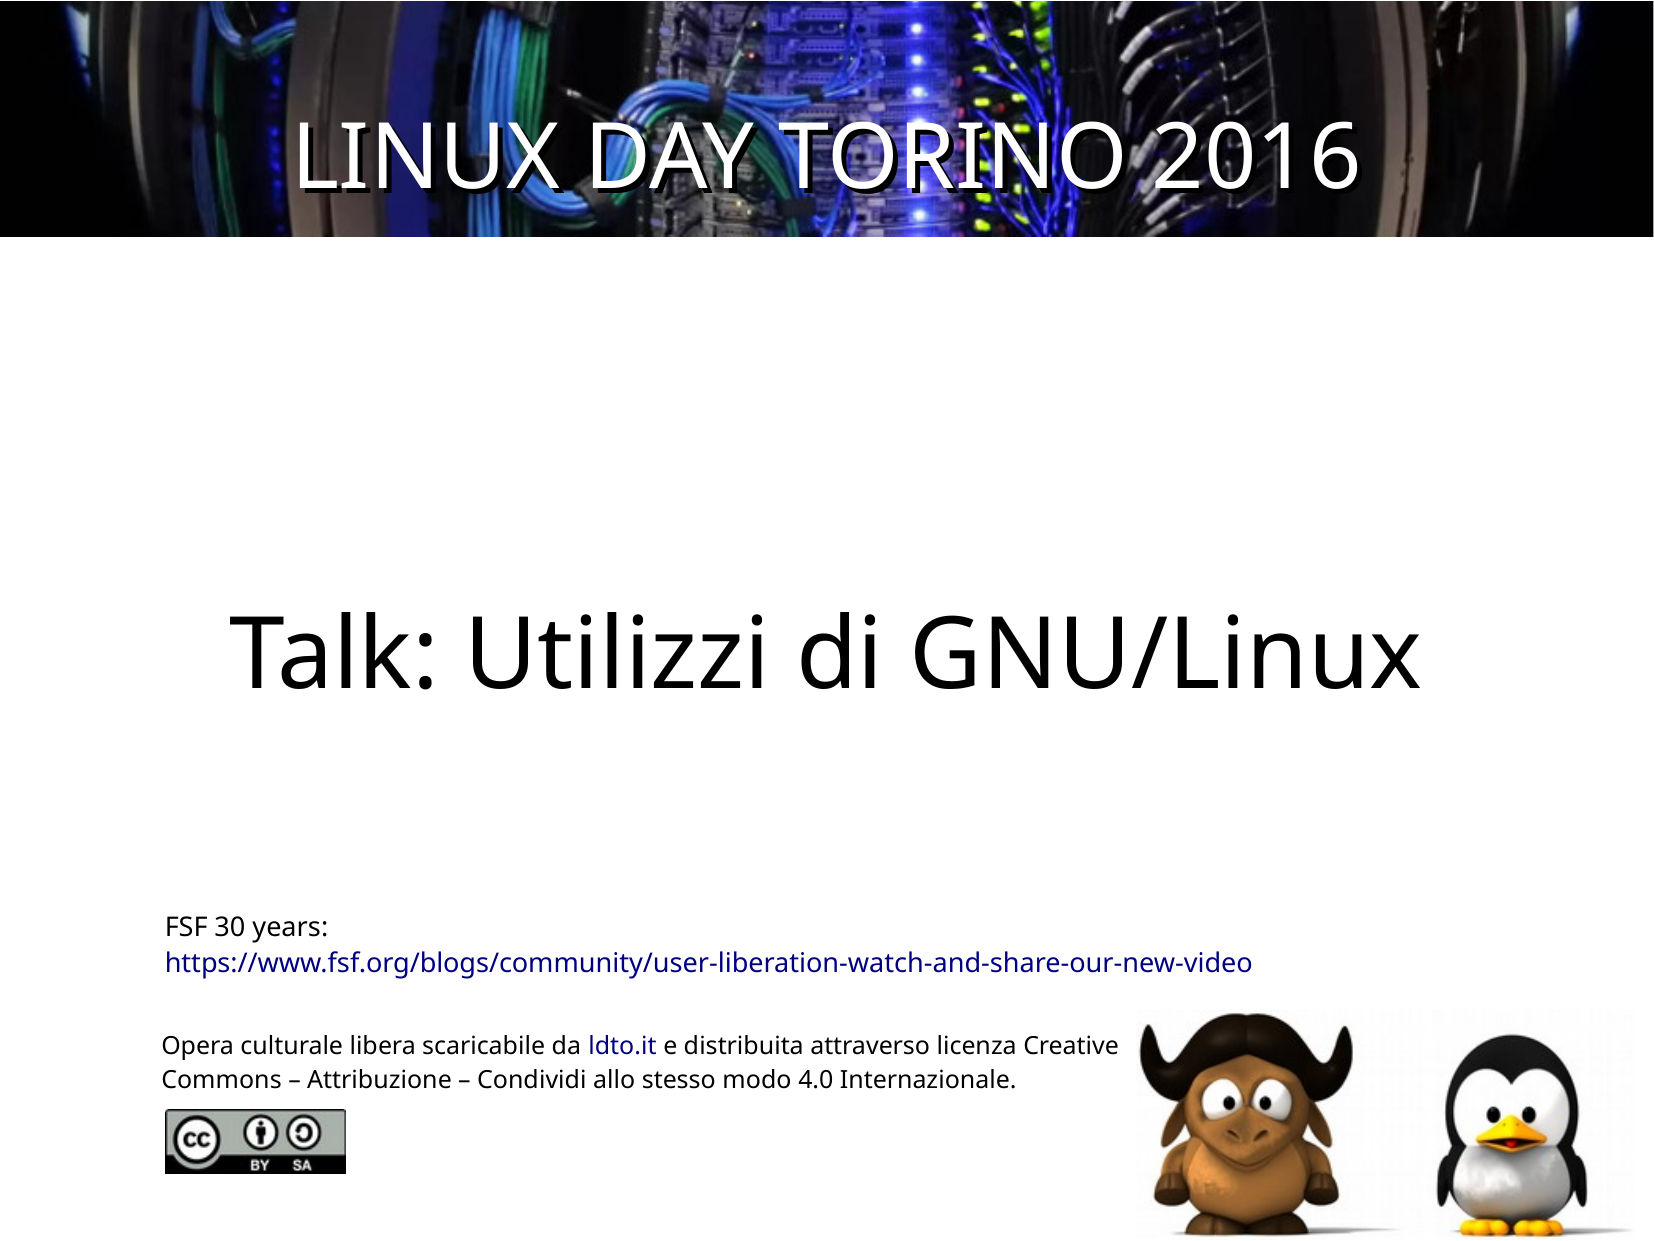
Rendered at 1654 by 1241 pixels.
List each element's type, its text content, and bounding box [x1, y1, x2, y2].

subtitle Talk: Utilizzi di GNU/Linux [82, 290, 1571, 1010]
picture [0, 1, 1654, 237]
text_box Opera culturale libera scaricabile da ldto.it e distribuita attraverso licenza Creative Commons – Attribuzione – Condividi allo stesso modo 4.0 Internazionale. [146, 1020, 1137, 1123]
title LINUX DAY TORINO 2016 [82, 49, 1571, 257]
picture [165, 1109, 346, 1174]
picture [1136, 1009, 1636, 1240]
text_box FSF 30 years: https://www.fsf.org/blogs/community/user-liberation-watch-and-share-our-new-video [150, 900, 1501, 976]
